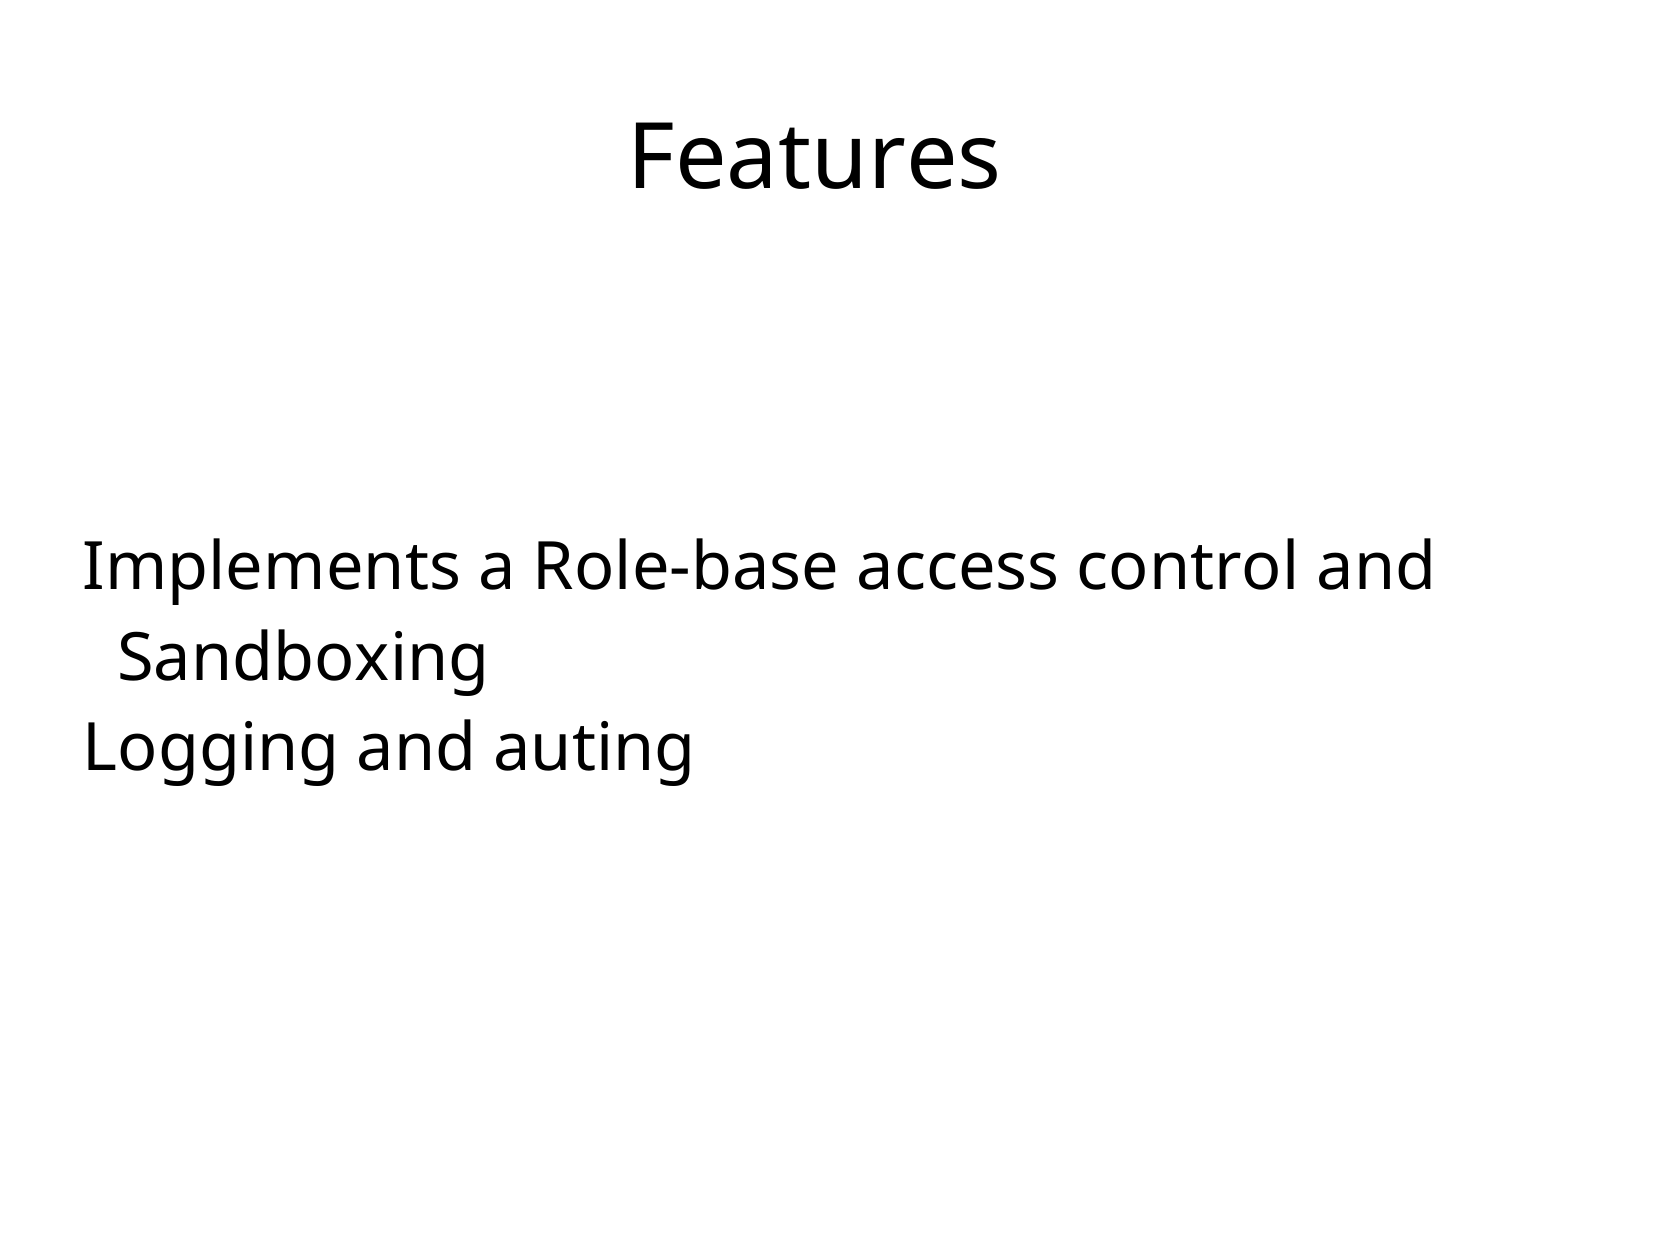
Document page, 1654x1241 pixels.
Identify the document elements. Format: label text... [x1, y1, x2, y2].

title Features [82, 49, 1571, 257]
subtitle Implements a Role-base access control and Sandboxing Logging and auting [82, 290, 1571, 1109]
